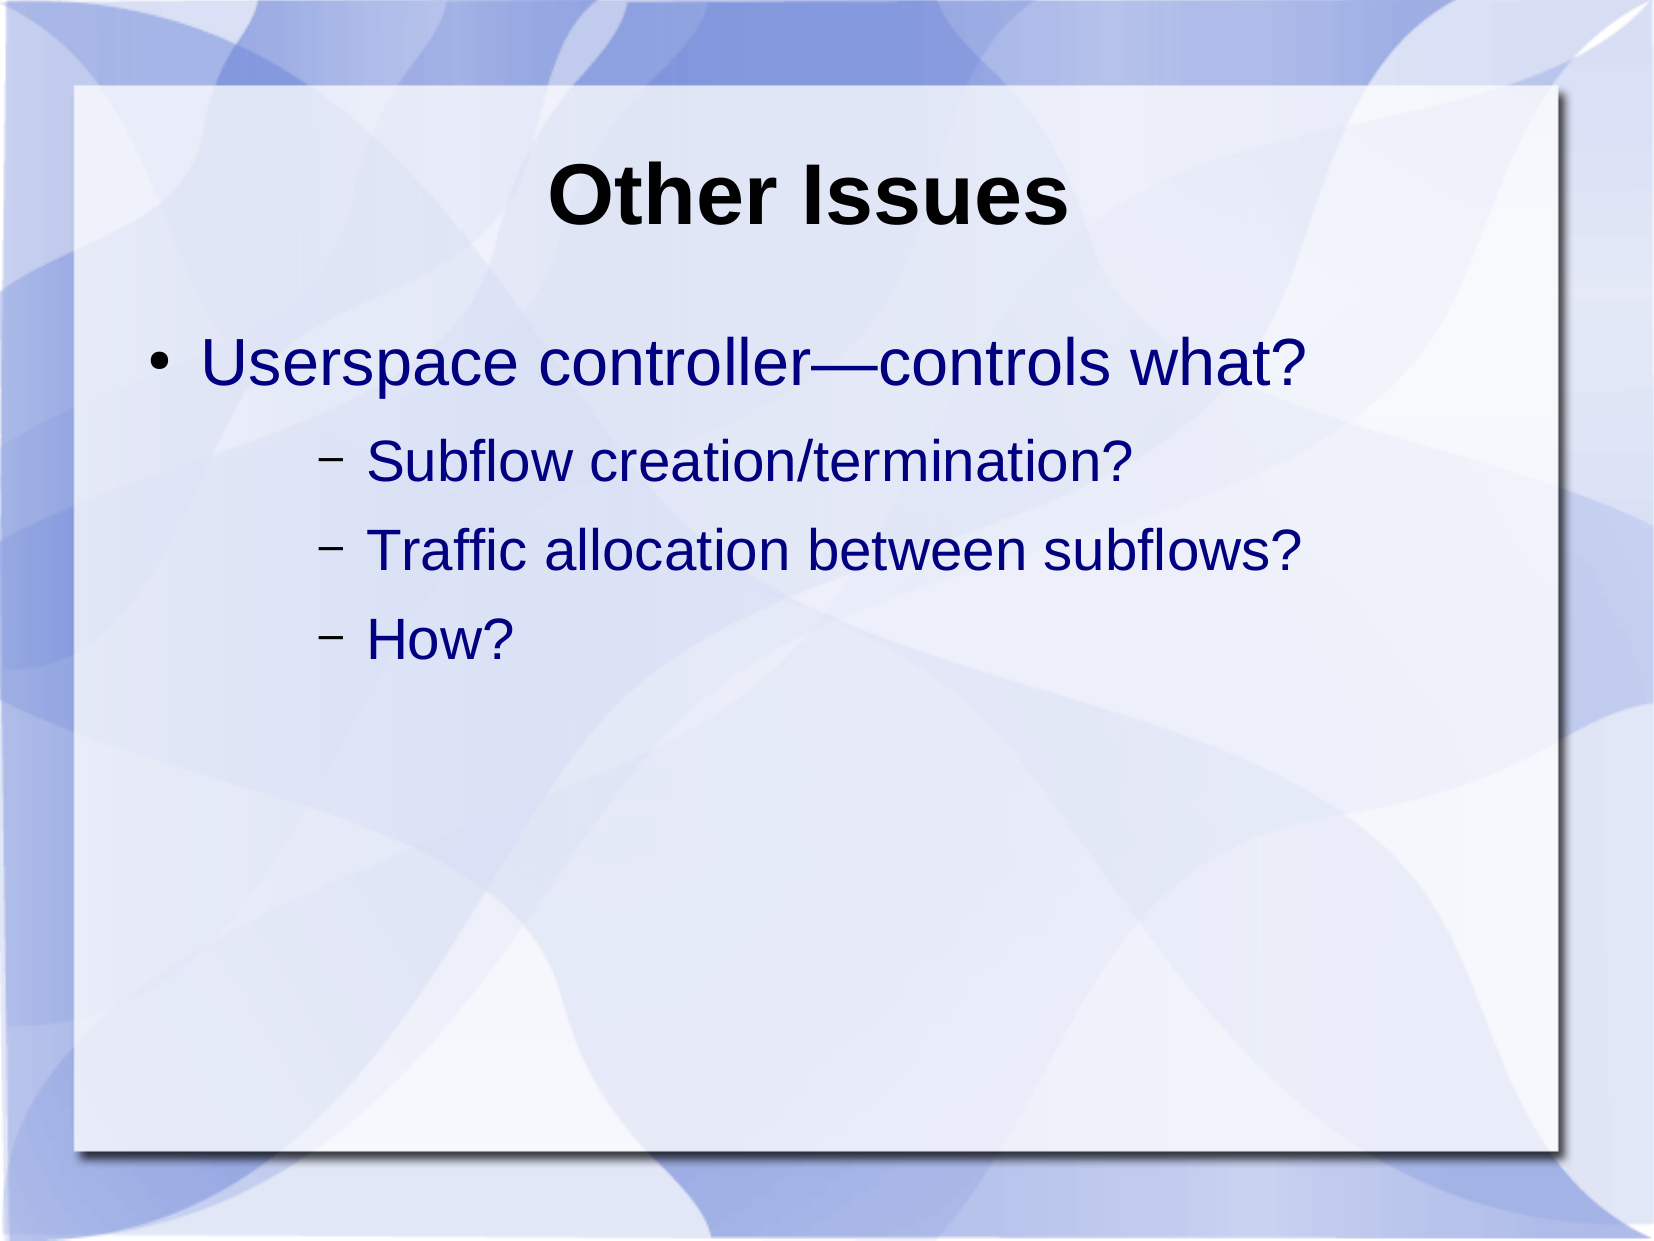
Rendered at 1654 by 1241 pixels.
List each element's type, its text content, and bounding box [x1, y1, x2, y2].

list Userspace controller—controls what? Subflow creation/termination? Traffic allocation between subflows? How? [129, 324, 1489, 1045]
title Other Issues [82, 90, 1536, 298]
picture [0, 0, 1654, 1241]
